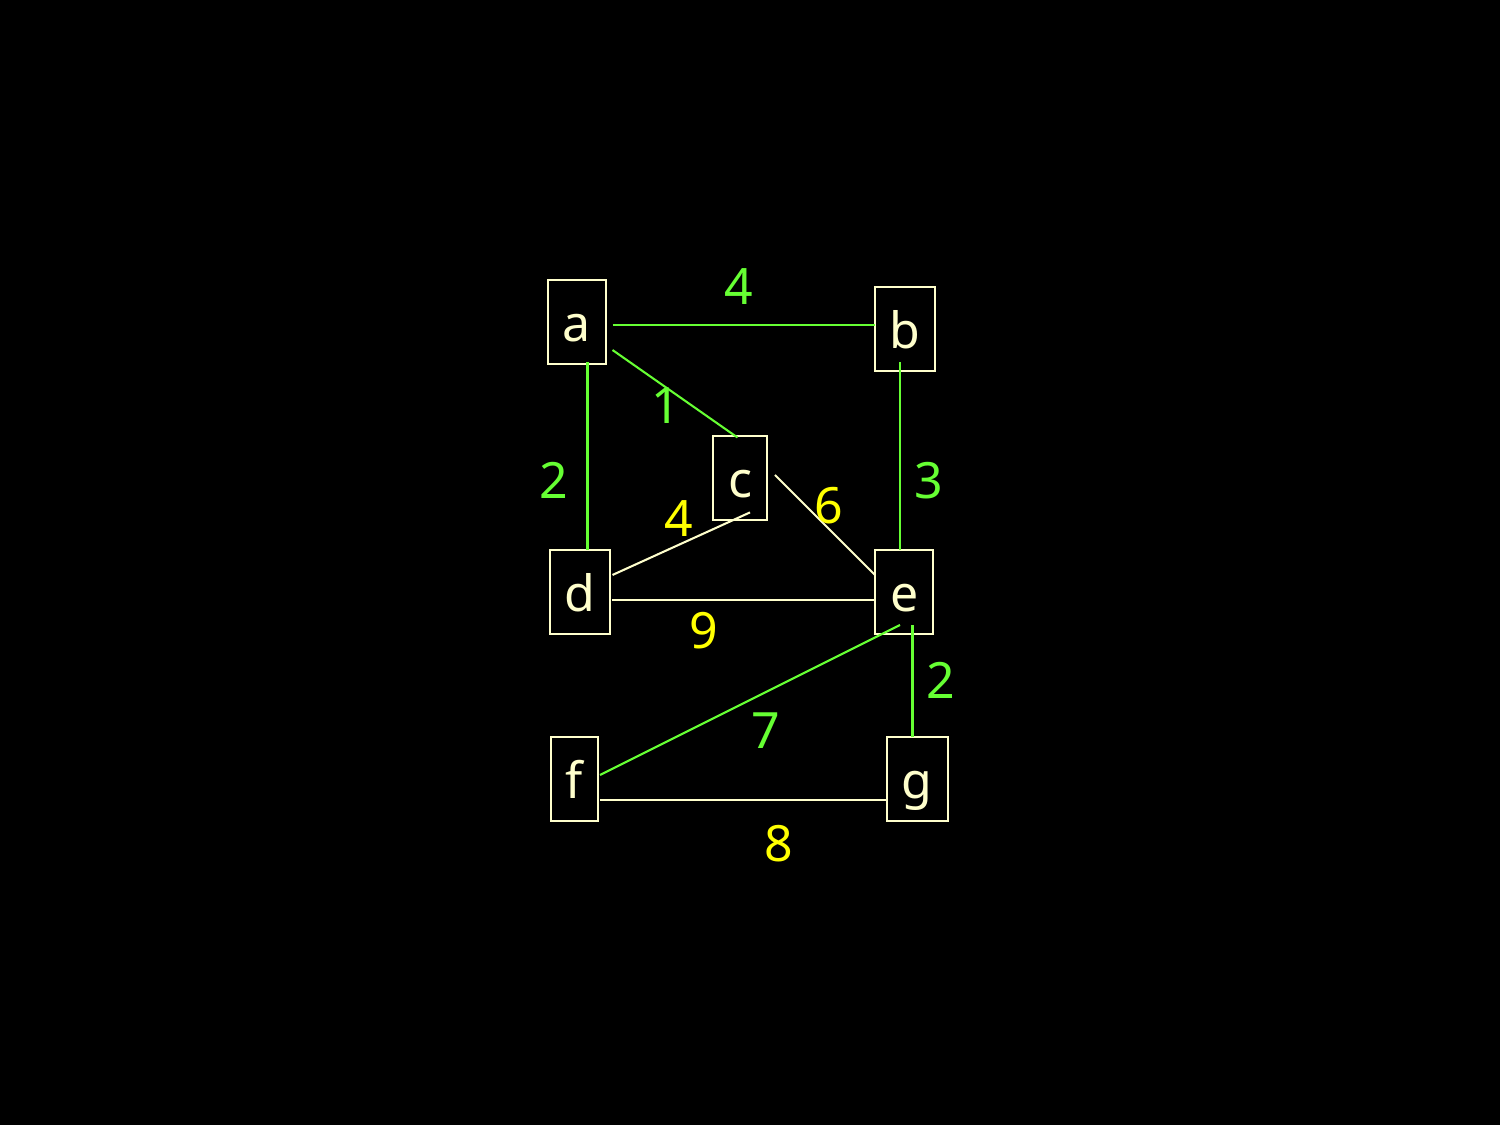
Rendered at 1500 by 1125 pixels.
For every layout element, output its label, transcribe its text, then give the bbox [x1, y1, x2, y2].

text_box b [874, 287, 936, 372]
text_box f [550, 737, 598, 822]
text_box 2 [912, 637, 971, 722]
text_box 2 [524, 437, 583, 522]
text_box e [875, 549, 934, 634]
text_box a [547, 280, 606, 365]
text_box d [549, 549, 611, 634]
text_box 9 [674, 587, 733, 672]
text_box 4 [649, 474, 708, 559]
text_box 4 [709, 242, 768, 327]
text_box g [887, 737, 948, 822]
text_box 1 [637, 362, 696, 447]
text_box 3 [899, 437, 958, 522]
text_box 8 [749, 799, 808, 884]
text_box 7 [737, 687, 796, 772]
text_box c [713, 436, 768, 521]
text_box 6 [799, 462, 858, 547]
